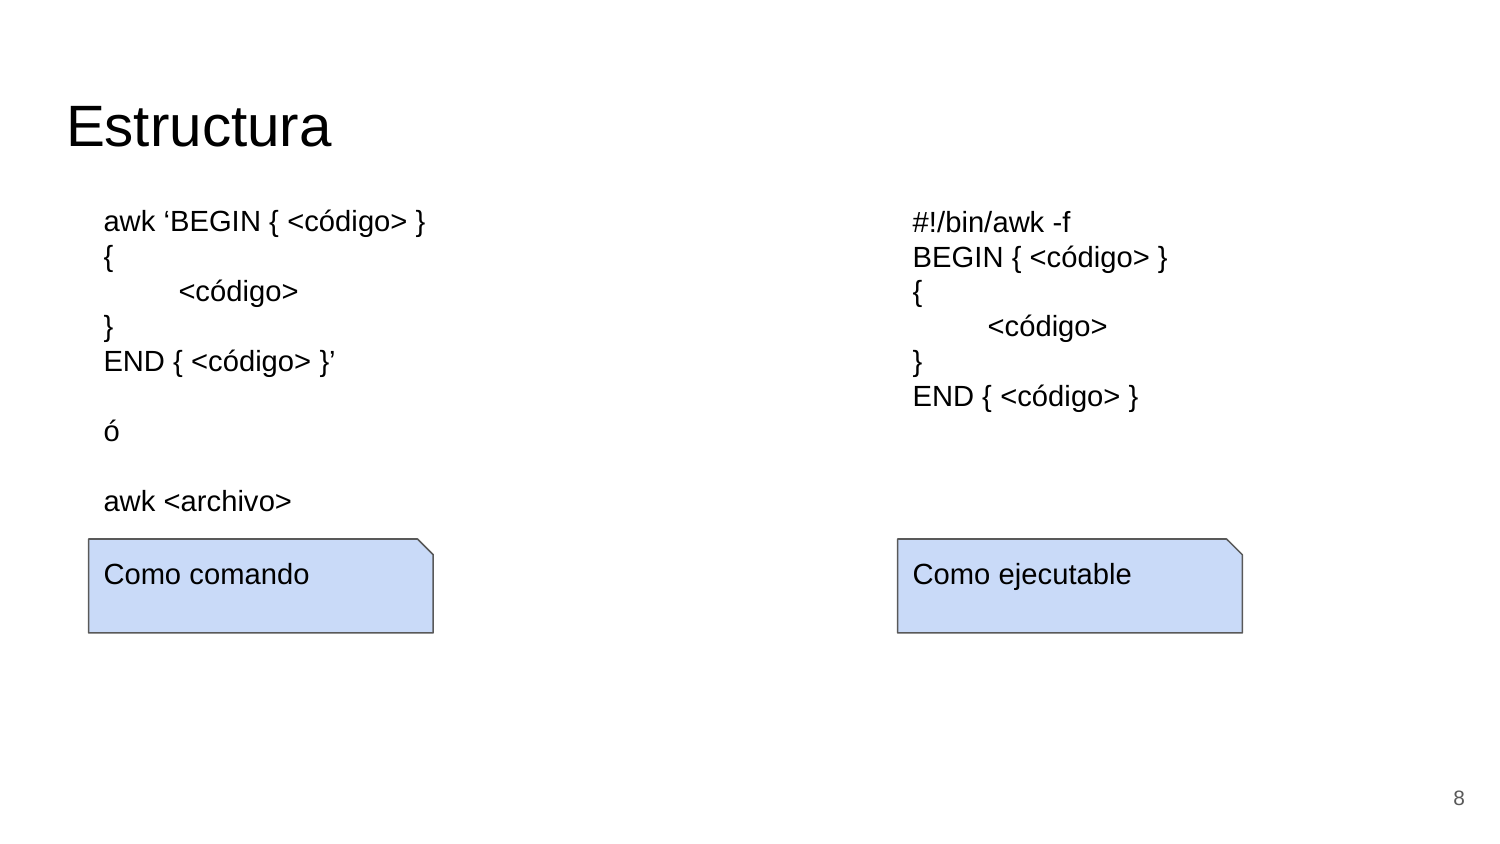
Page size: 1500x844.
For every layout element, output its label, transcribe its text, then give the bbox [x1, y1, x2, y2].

text_box awk ‘BEGIN { <código> } { <código> } END { <código> }’ ó awk <archivo> [88, 187, 603, 522]
title Estructura [51, 72, 1449, 167]
text_box #!/bin/awk -f BEGIN { <código> } { <código> } END { <código> } [897, 187, 1390, 422]
text_box Como comando [88, 538, 434, 633]
slide_number <number> [1389, 764, 1480, 830]
text_box Como ejecutable [897, 538, 1243, 633]
